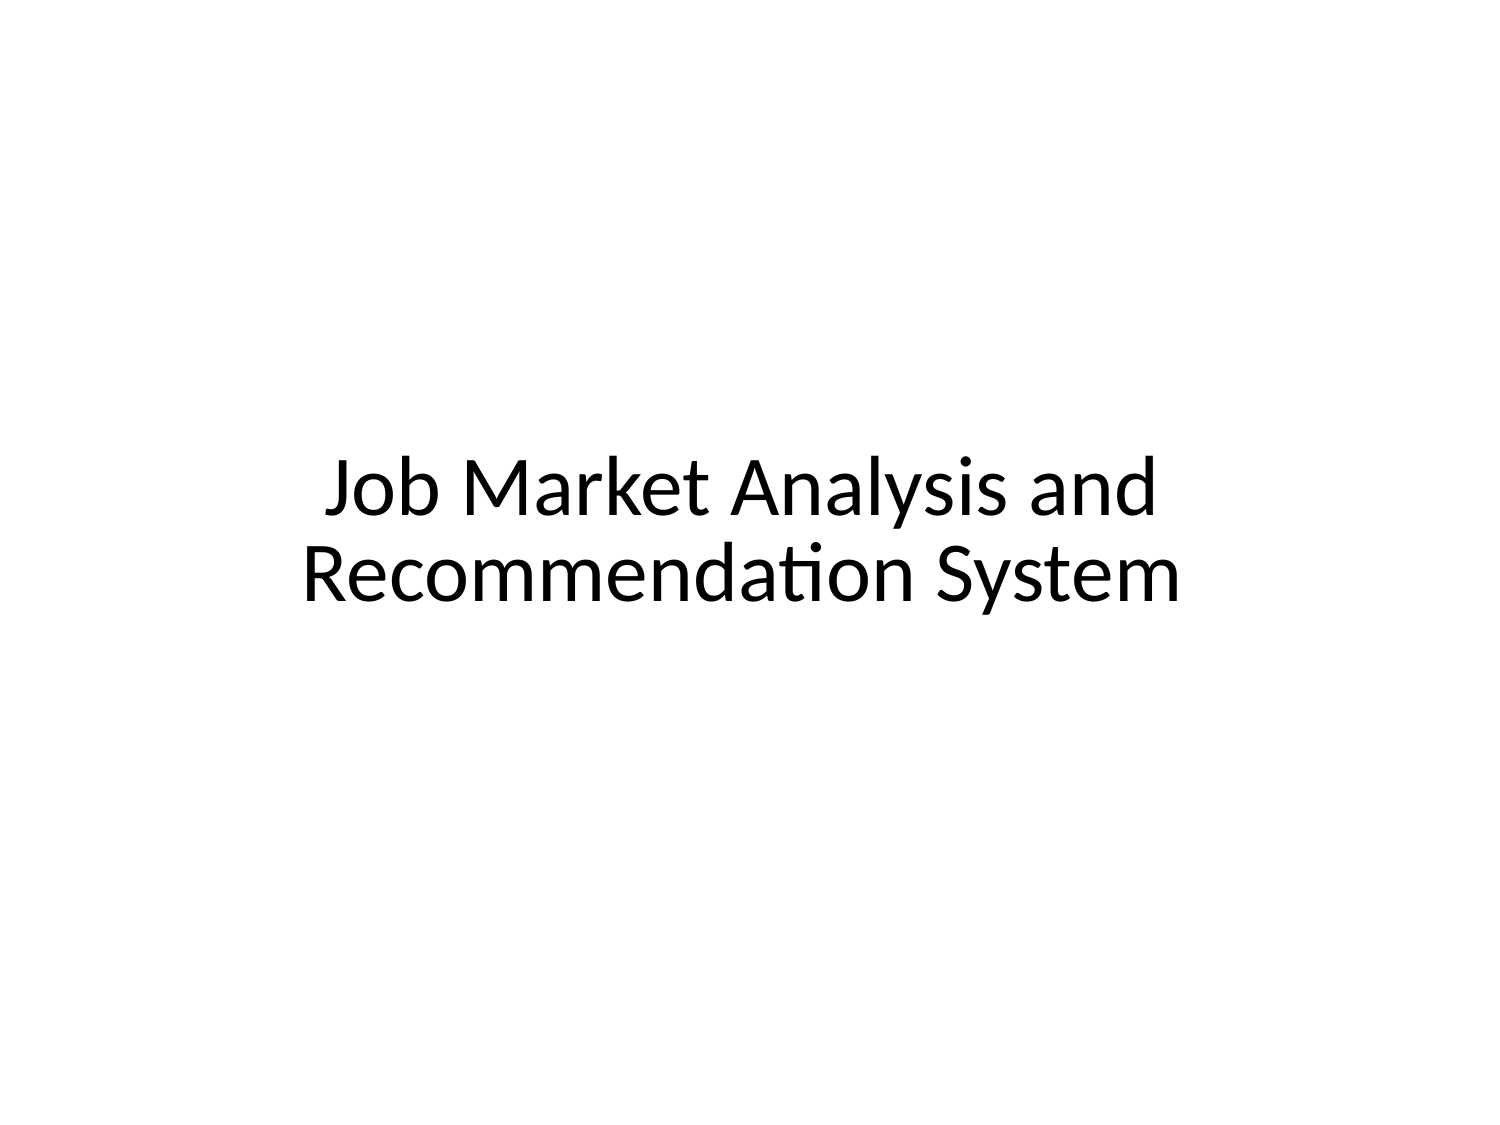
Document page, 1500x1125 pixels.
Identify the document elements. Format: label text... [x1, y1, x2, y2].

text_box Job Market Analysis and Recommendation System [67, 442, 1418, 631]
